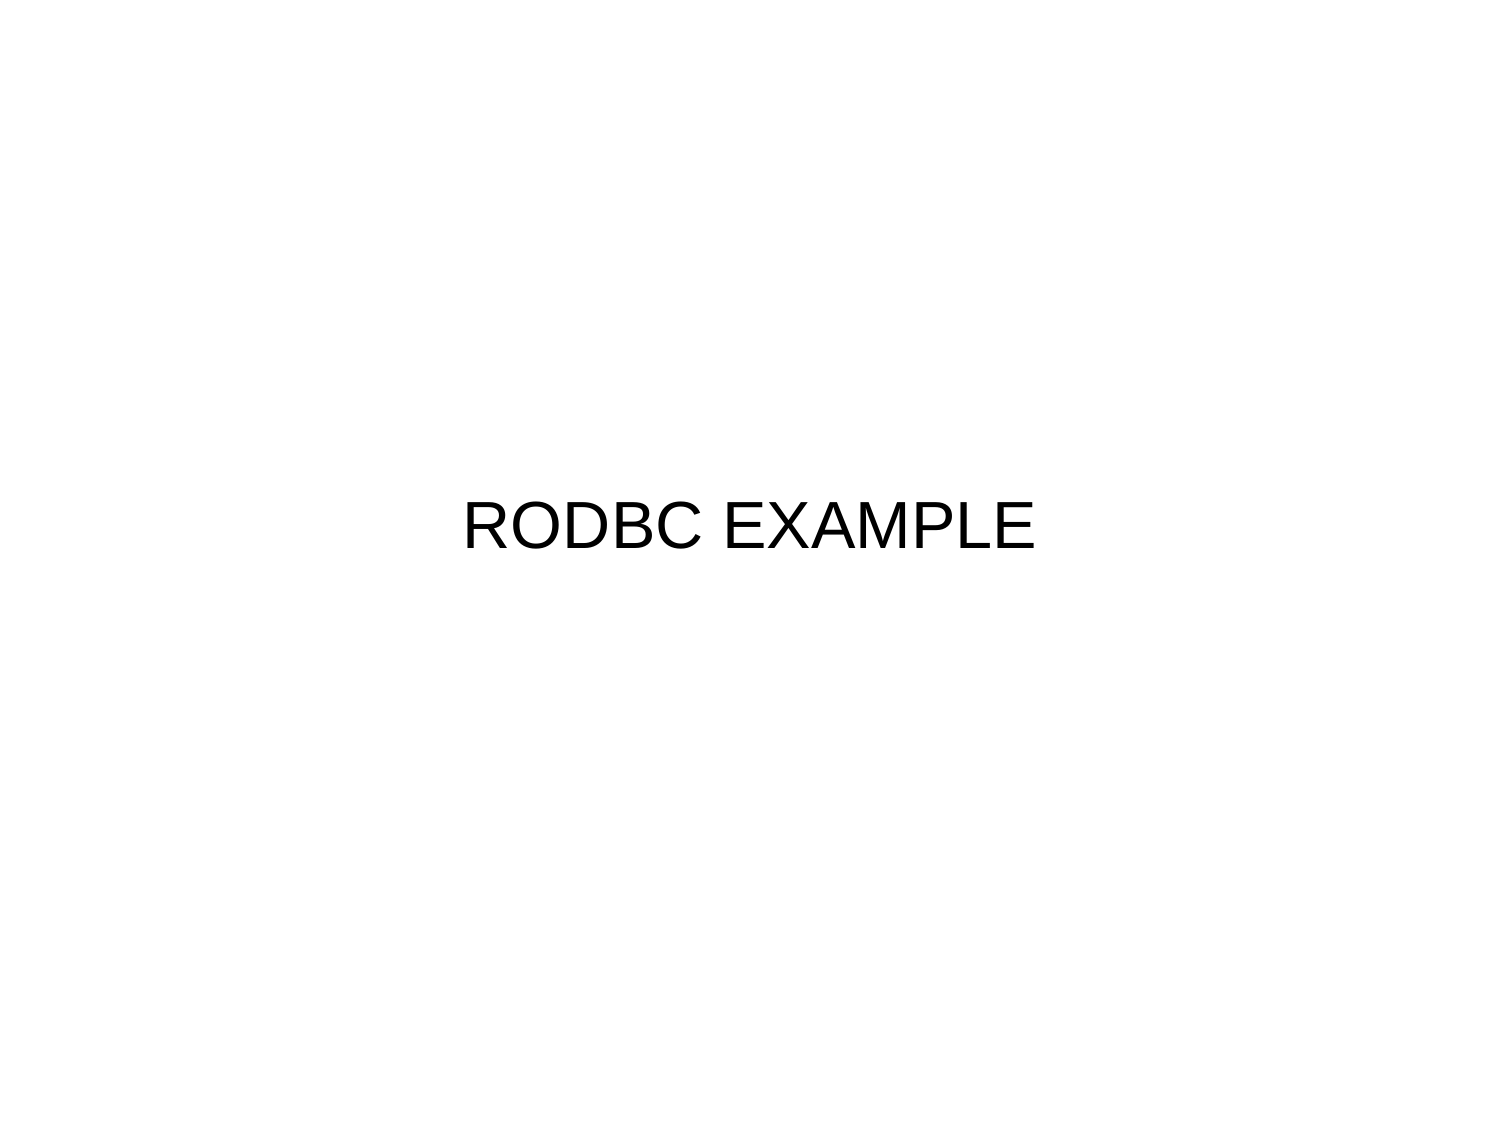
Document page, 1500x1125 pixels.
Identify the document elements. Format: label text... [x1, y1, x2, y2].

subtitle RODBC EXAMPLE [75, 45, 1425, 1005]
